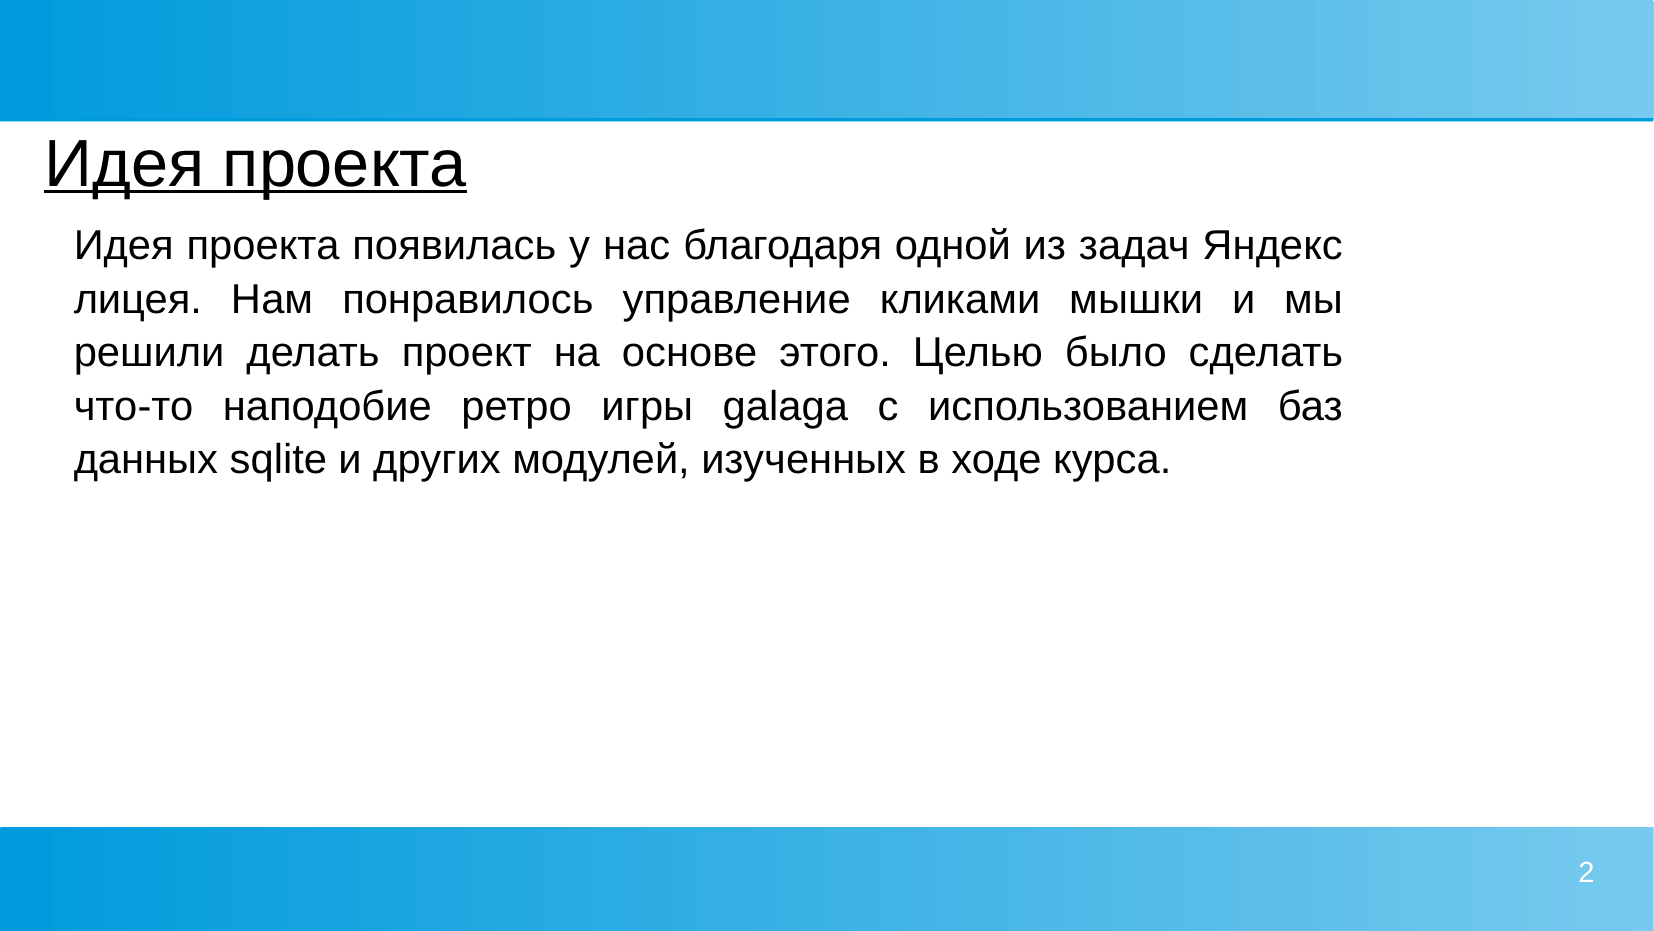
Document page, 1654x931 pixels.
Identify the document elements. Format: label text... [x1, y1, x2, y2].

text_box Идея проекта [29, 118, 1447, 208]
text_box Идея проекта появилась у нас благодаря одной из задач Яндекс лицея. Нам понравилось управление кликами мышки и мы решили делать проект на основе этого. Целью было сделать что-то наподобие ретро игры galaga с использованием баз данных sqlite и других модулей, изученных в ходе курса. [59, 207, 1359, 799]
